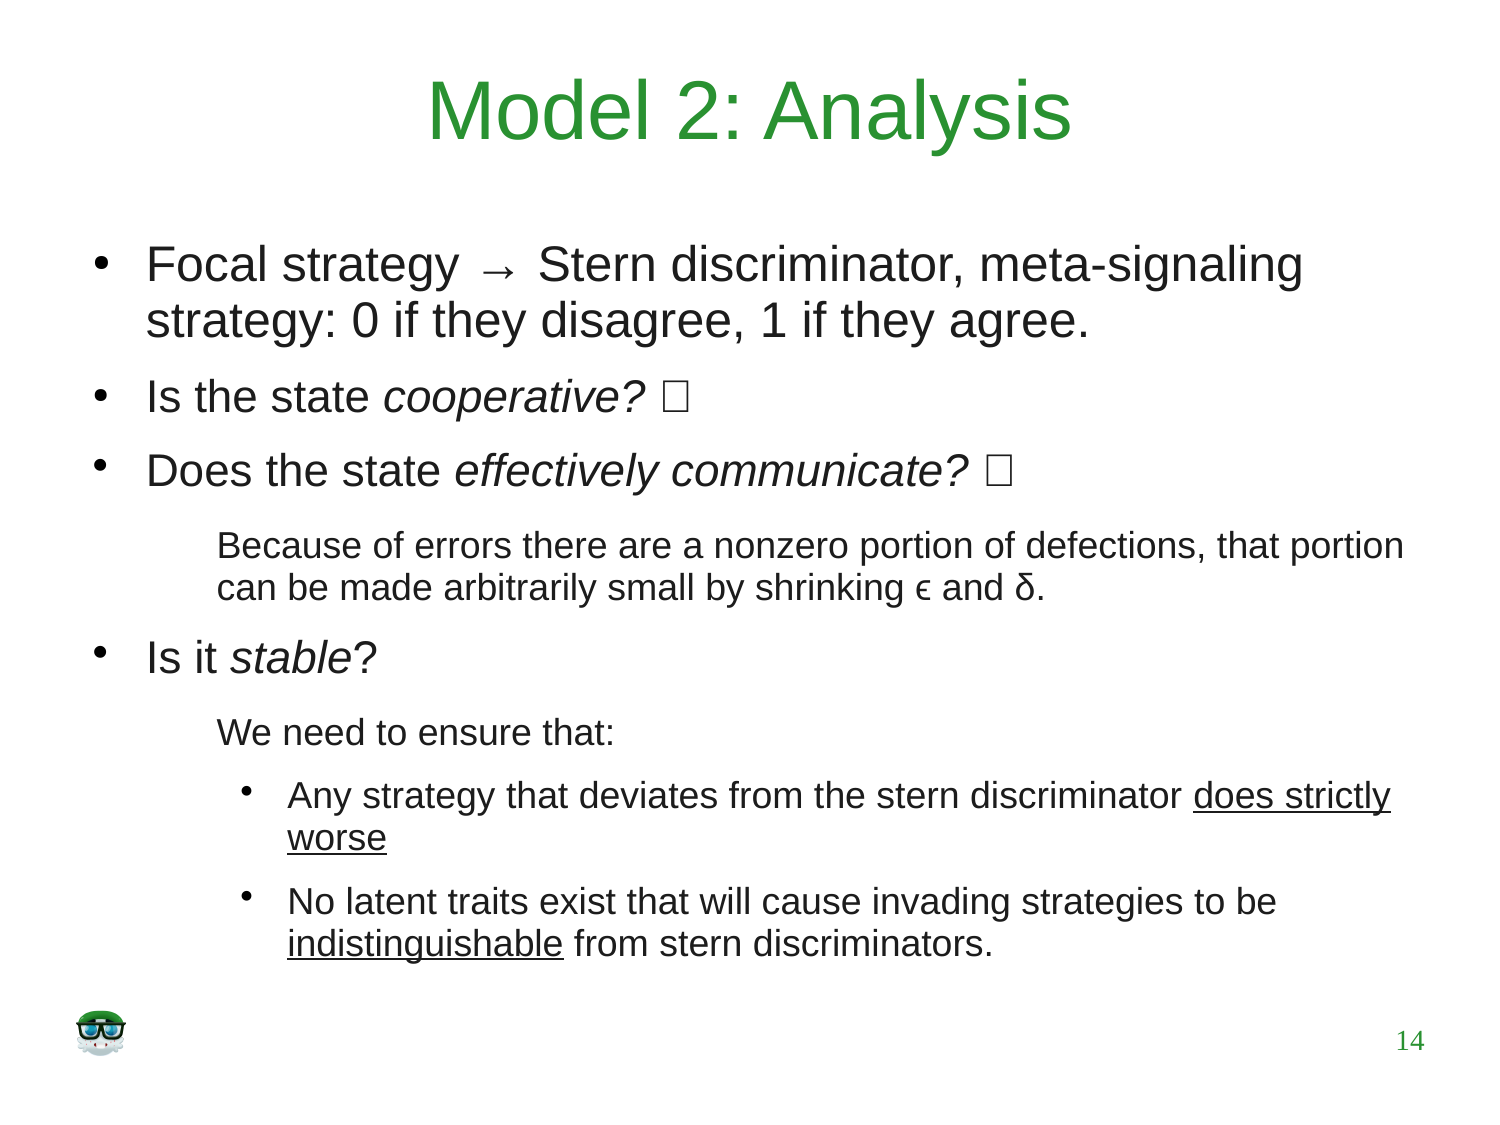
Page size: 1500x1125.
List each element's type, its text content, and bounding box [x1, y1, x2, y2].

title Model 2: Analysis [75, 44, 1425, 178]
picture [75, 1008, 127, 1060]
list Focal strategy → Stern discriminator, meta-signaling strategy: 0 if they disagree, 1 if they agree. Is the state cooperative? ✅ Does the state effectively communicate? ✅ Because of errors there are a nonzero portion of defections, that portion can be made arbitrarily small by shrinking ϵ and δ. Is it stable? We need to ensure that: Any strategy that deviates from the stern discriminator does strictly worse No latent traits exist that will cause invading strategies to be indistinguishable from stern discriminators. [75, 236, 1425, 975]
